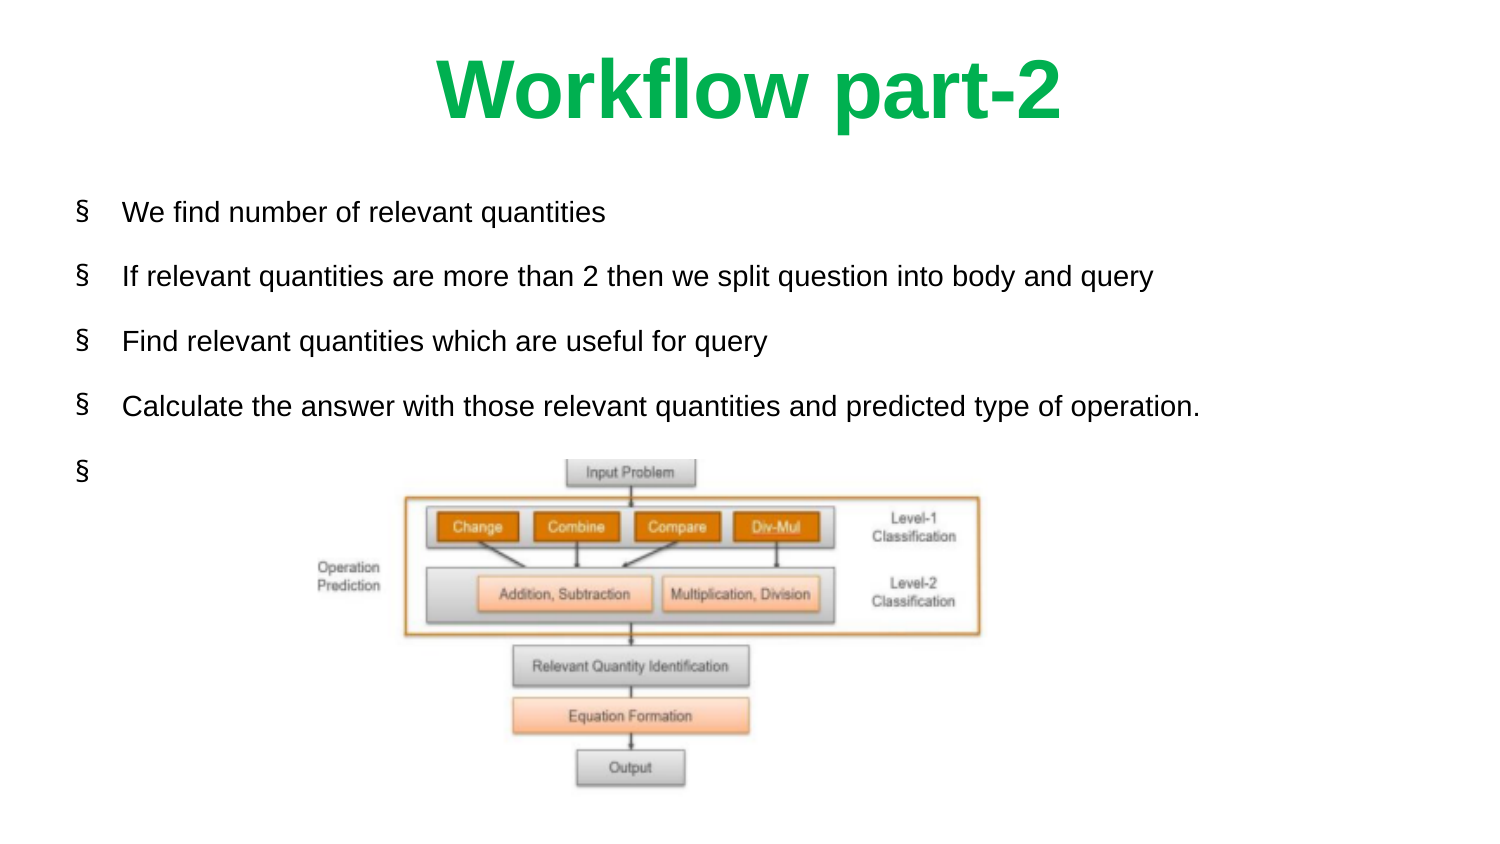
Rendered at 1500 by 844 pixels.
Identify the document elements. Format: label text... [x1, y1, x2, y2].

picture [317, 459, 988, 802]
title Workflow part-2 [112, 10, 1388, 161]
list We find number of relevant quantities If relevant quantities are more than 2 then we split question into body and query Find relevant quantities which are useful for query Calculate the answer with those relevant quantities and predicted type of operation. [75, 193, 1425, 802]
